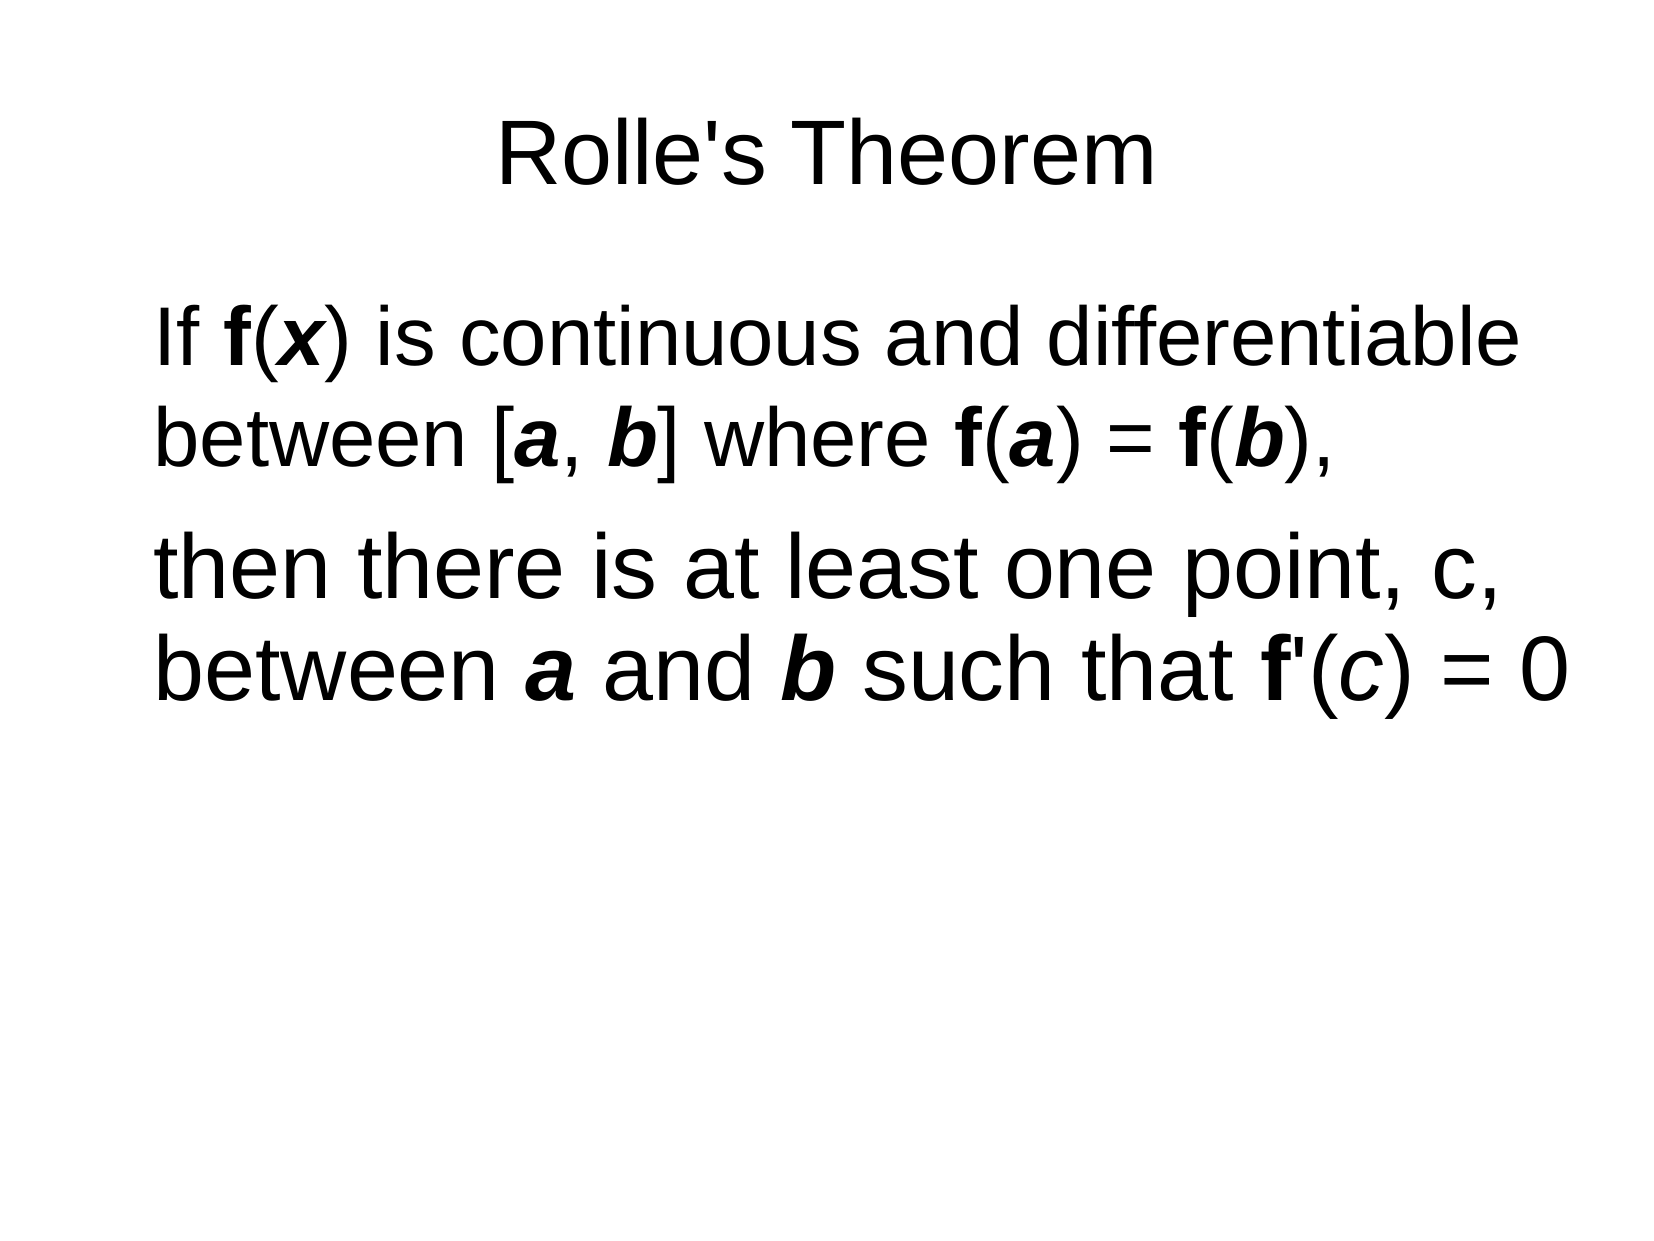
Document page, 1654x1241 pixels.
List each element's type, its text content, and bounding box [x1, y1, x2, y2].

title Rolle's Theorem [82, 49, 1571, 257]
list If f(x) is continuous and differentiable between [a, b] where f(a) = f(b), then there is at least one point, c, between a and b such that f'(c) = 0 [82, 290, 1571, 1201]
